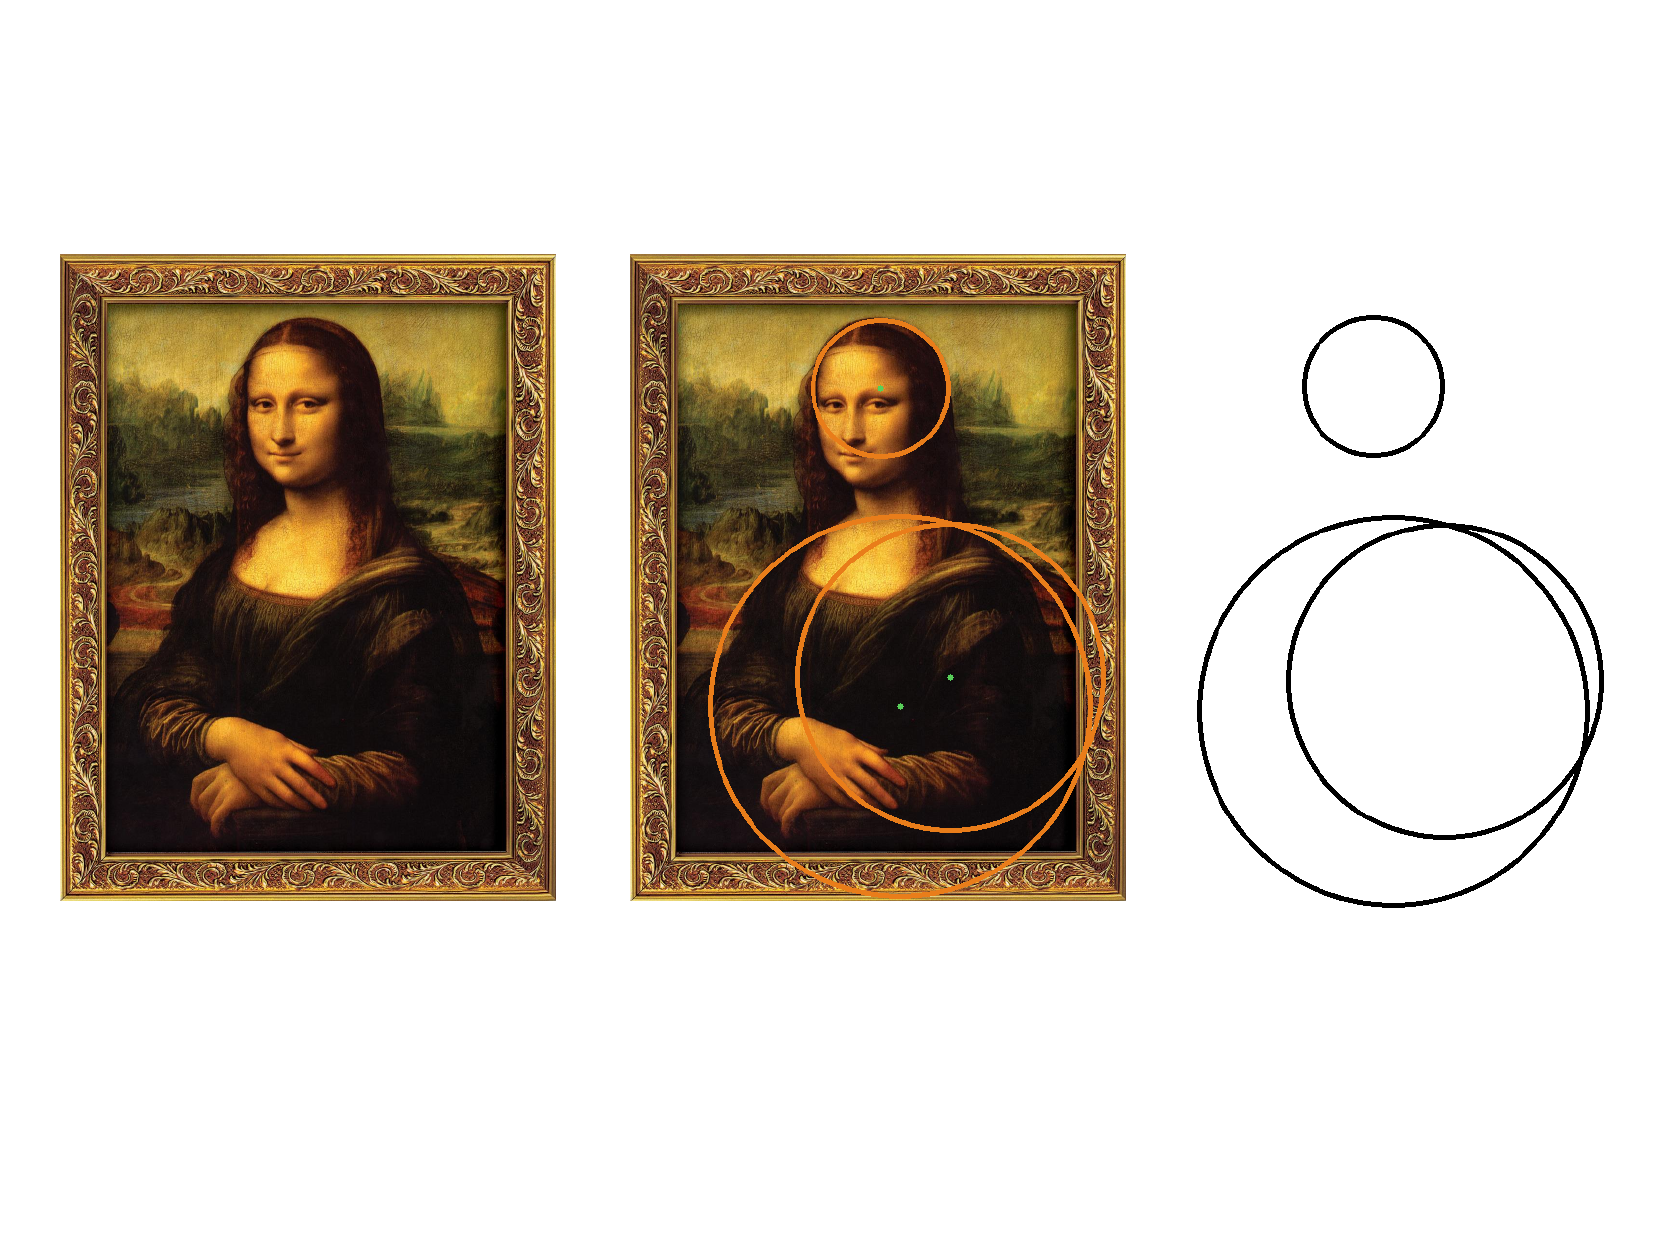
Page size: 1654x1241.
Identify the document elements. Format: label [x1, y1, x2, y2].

picture [60, 254, 556, 901]
picture [630, 249, 1624, 910]
